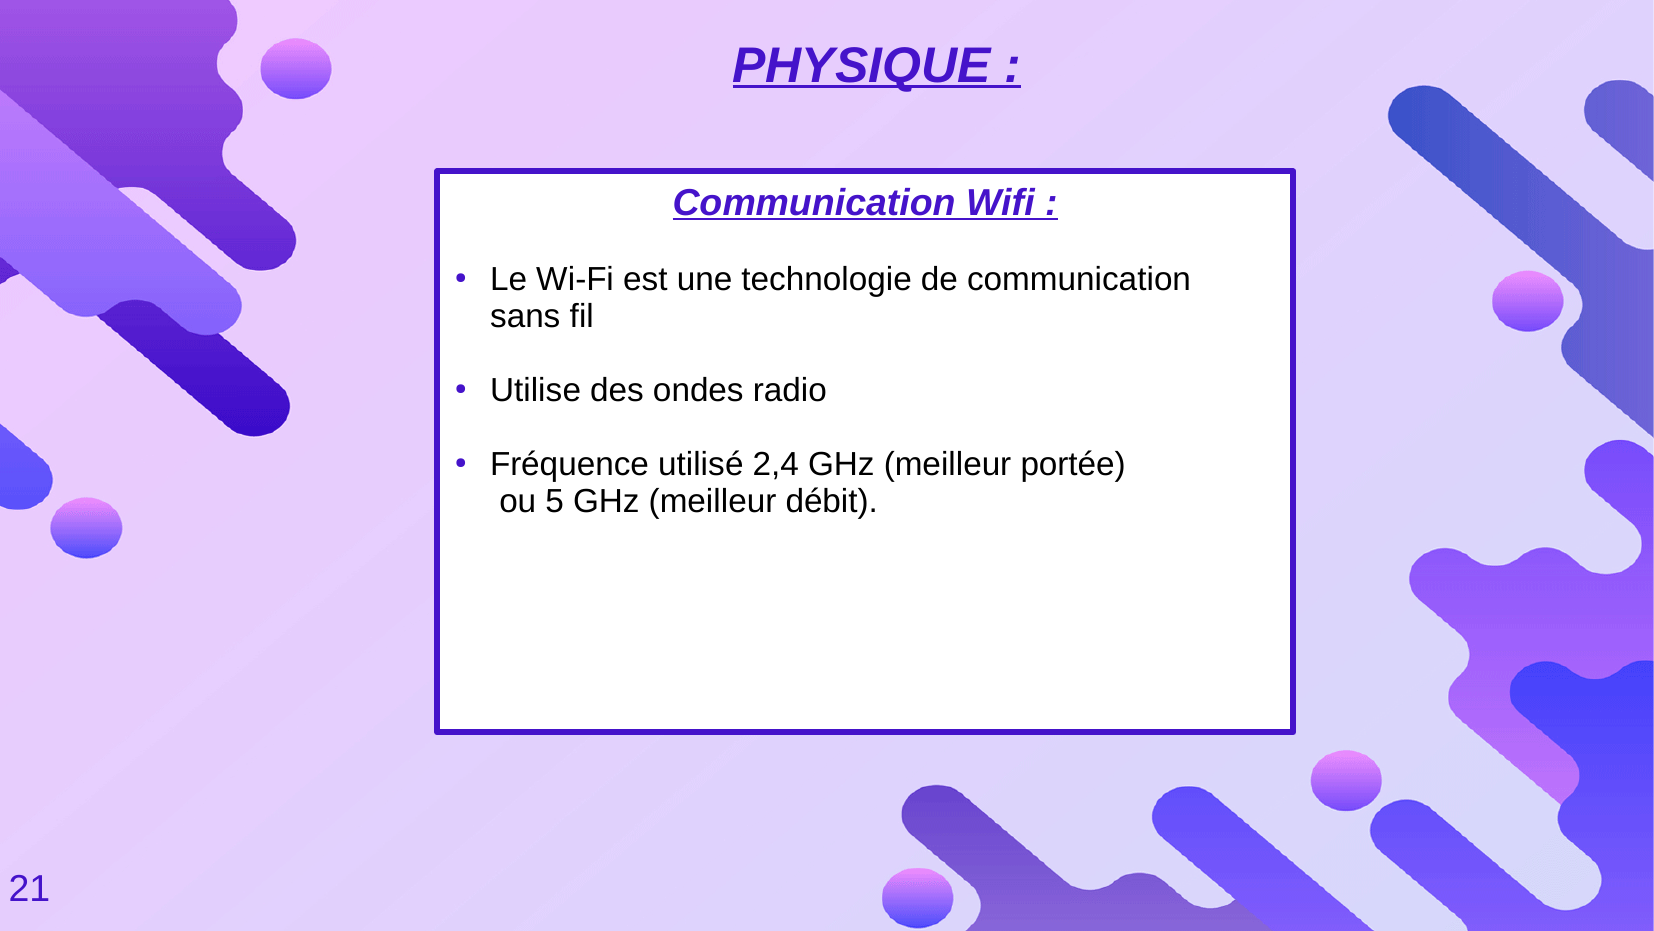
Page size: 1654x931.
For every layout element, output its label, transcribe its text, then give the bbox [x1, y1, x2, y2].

picture [0, 0, 1654, 931]
text_box PHYSIQUE : [360, 29, 1394, 101]
text_box 21 [0, 860, 66, 931]
text_box Communication Wifi : Le Wi-Fi est une technologie de communication sans fil Utilise des ondes radio Fréquence utilisé 2,4 GHz (meilleur portée) ou 5 GHz (meilleur débit). [437, 171, 1294, 733]
